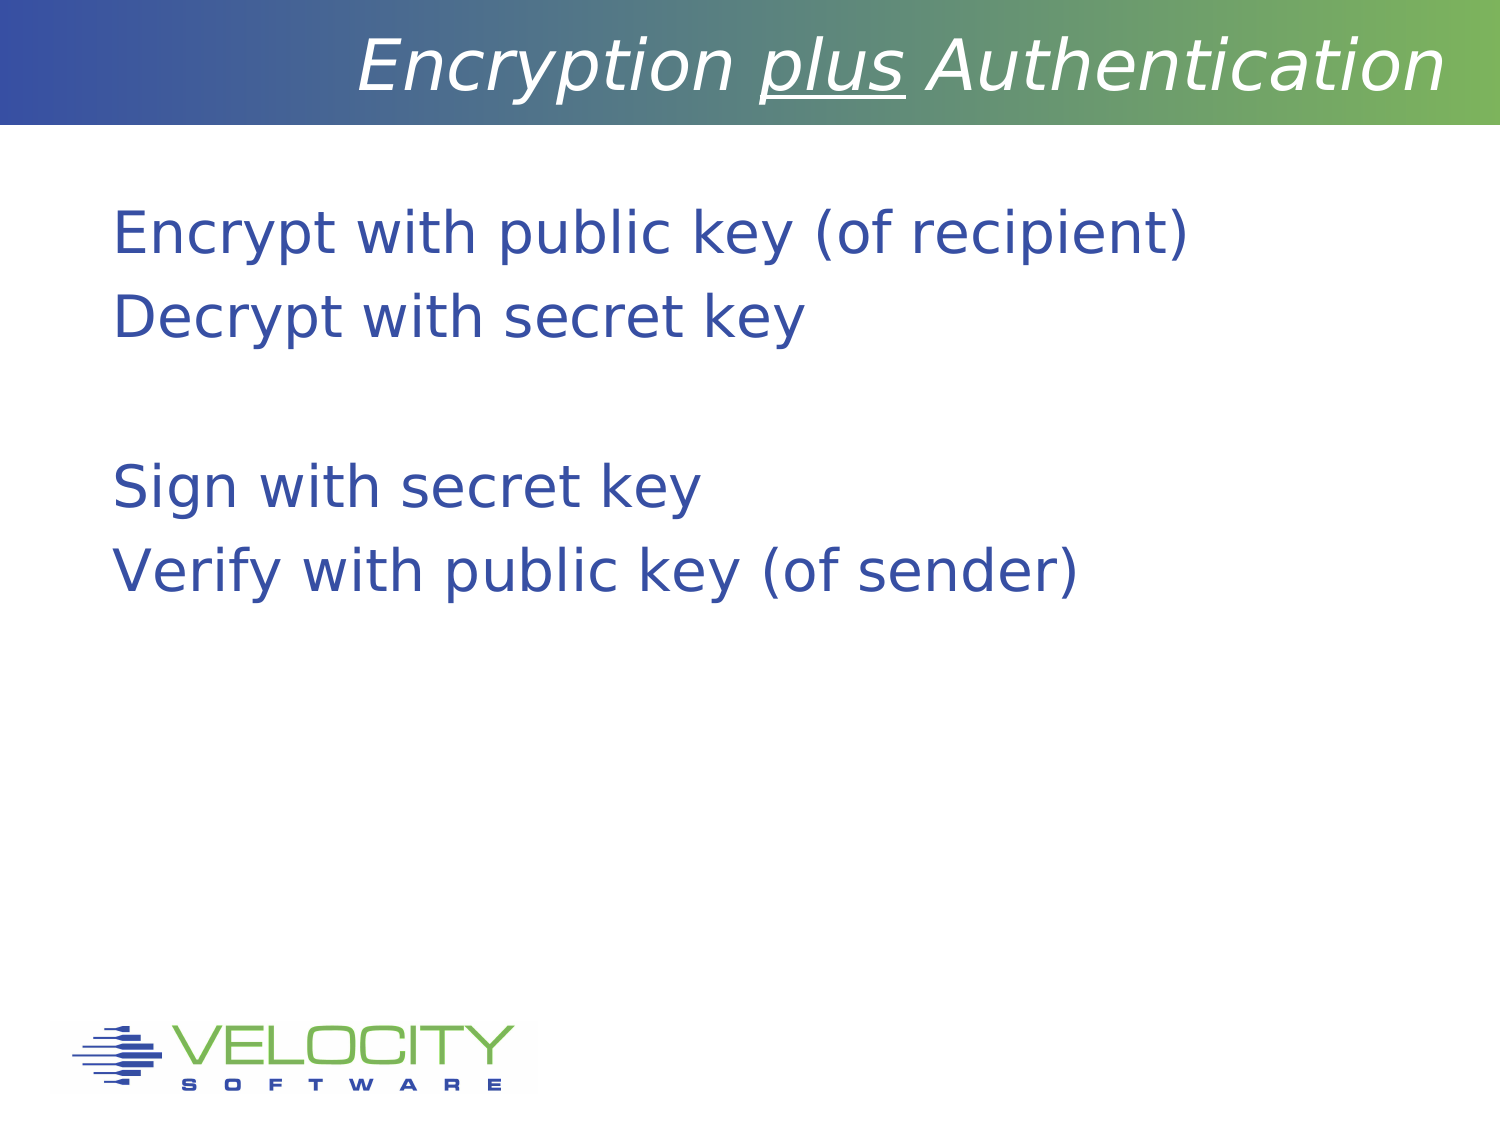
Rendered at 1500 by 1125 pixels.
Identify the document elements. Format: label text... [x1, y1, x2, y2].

list Encrypt with public key (of recipient) Decrypt with secret key Sign with secret key Verify with public key (of sender) [70, 187, 1438, 988]
picture [50, 1021, 538, 1094]
title Encryption plus Authentication [62, 12, 1463, 113]
